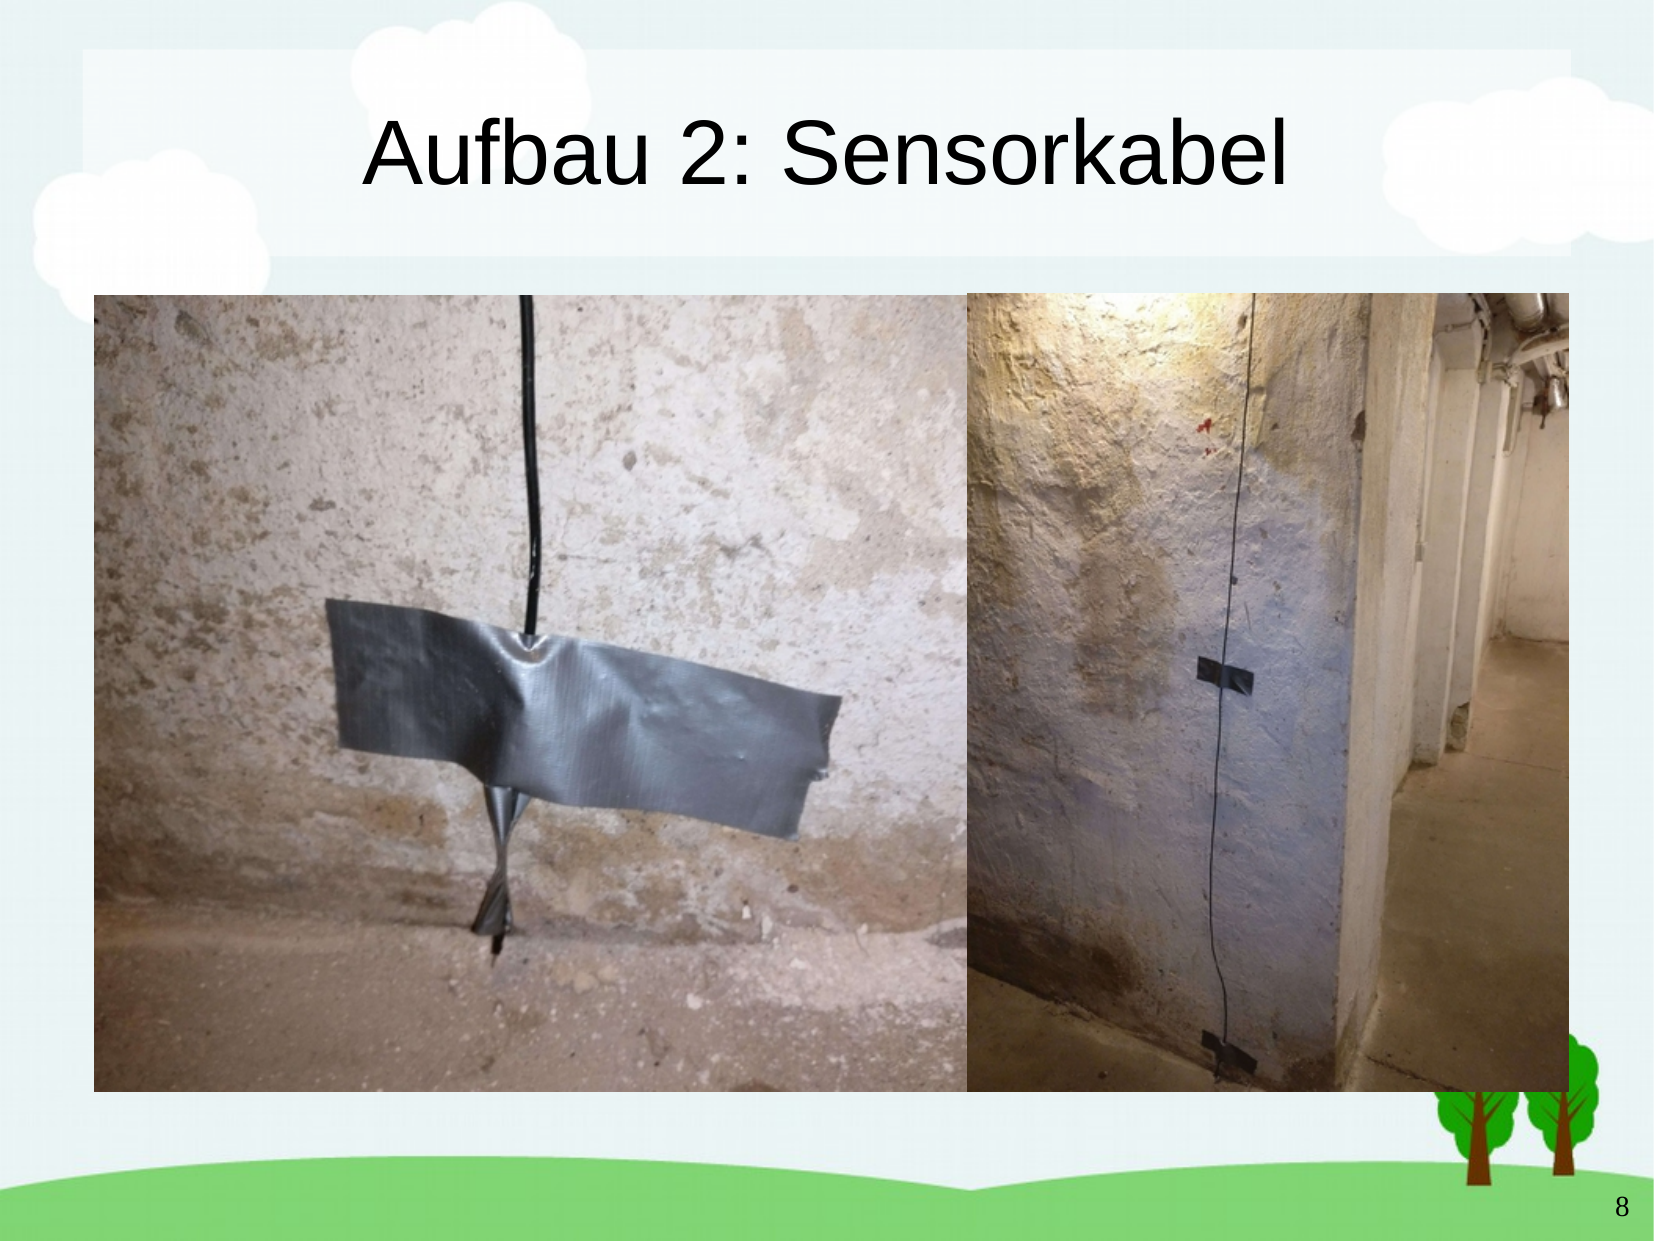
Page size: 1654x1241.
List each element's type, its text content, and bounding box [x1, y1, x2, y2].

picture [0, 0, 1654, 1241]
title Aufbau 2: Sensorkabel [82, 49, 1571, 257]
